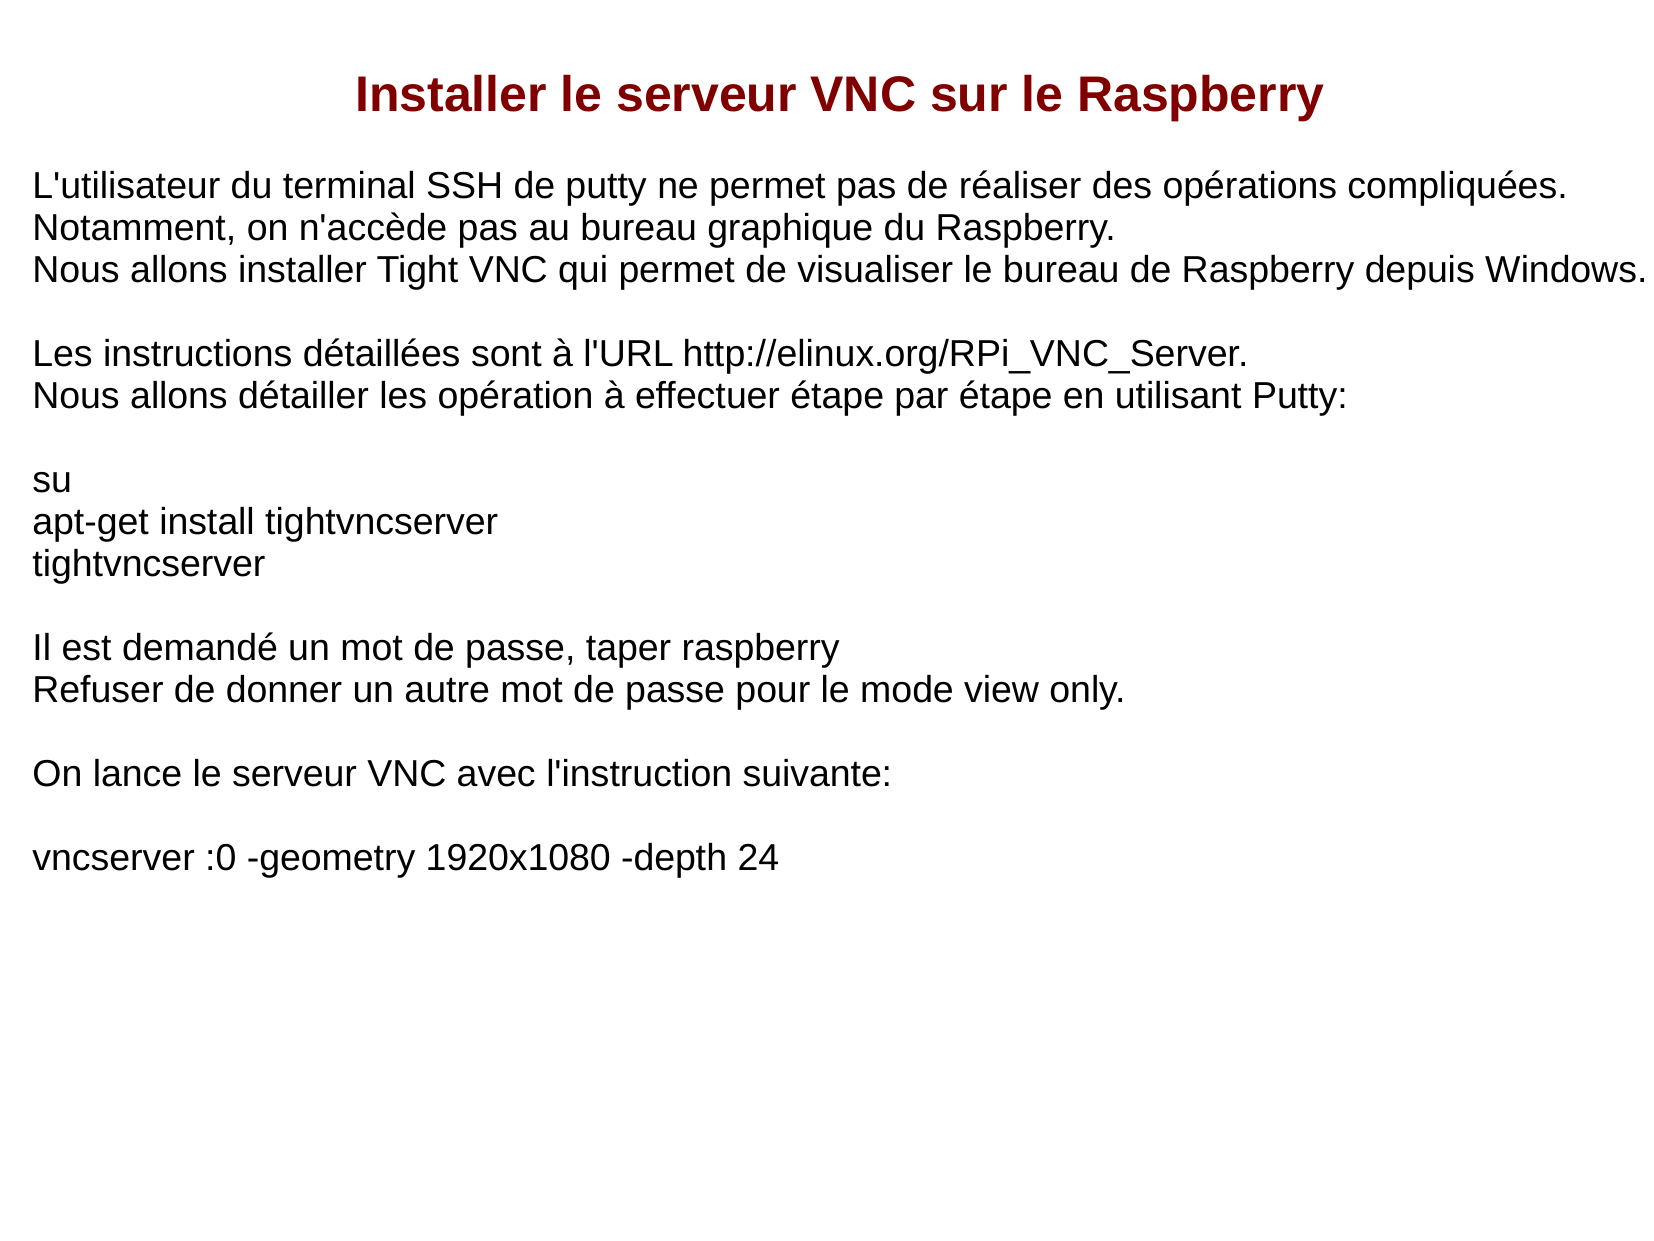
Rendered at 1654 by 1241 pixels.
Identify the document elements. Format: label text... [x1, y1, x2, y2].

text_box Installer le serveur VNC sur le Raspberry L'utilisateur du terminal SSH de putty ne permet pas de réaliser des opérations compliquées. Notamment, on n'accède pas au bureau graphique du Raspberry. Nous allons installer Tight VNC qui permet de visualiser le bureau de Raspberry depuis Windows. Les instructions détaillées sont à l'URL http://elinux.org/RPi_VNC_Server. Nous allons détailler les opération à effectuer étape par étape en utilisant Putty: su apt-get install tightvncserver tightvncserver Il est demandé un mot de passe, taper raspberry Refuser de donner un autre mot de passe pour le mode view only. On lance le serveur VNC avec l'instruction suivante: vncserver :0 -geometry 1920x1080 -depth 24 [17, 59, 1654, 972]
